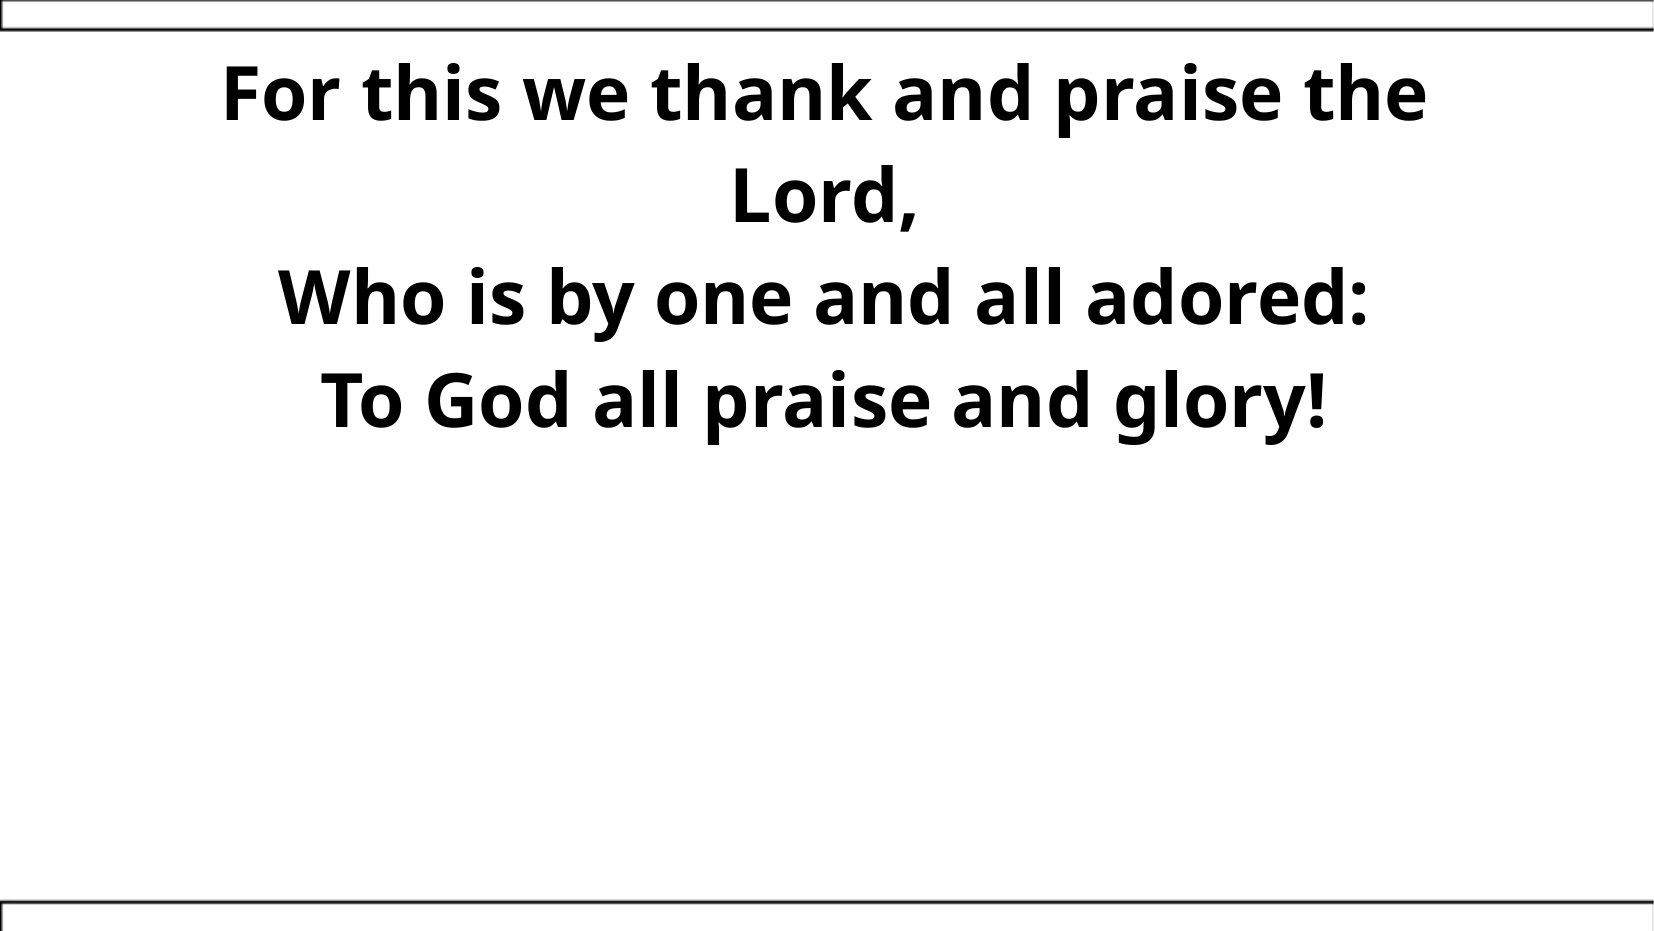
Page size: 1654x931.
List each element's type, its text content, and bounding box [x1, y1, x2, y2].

picture [0, 0, 1654, 931]
text_box For this we thank and praise the Lord, Who is by one and all adored: To God all praise and glory! [105, 32, 1546, 347]
